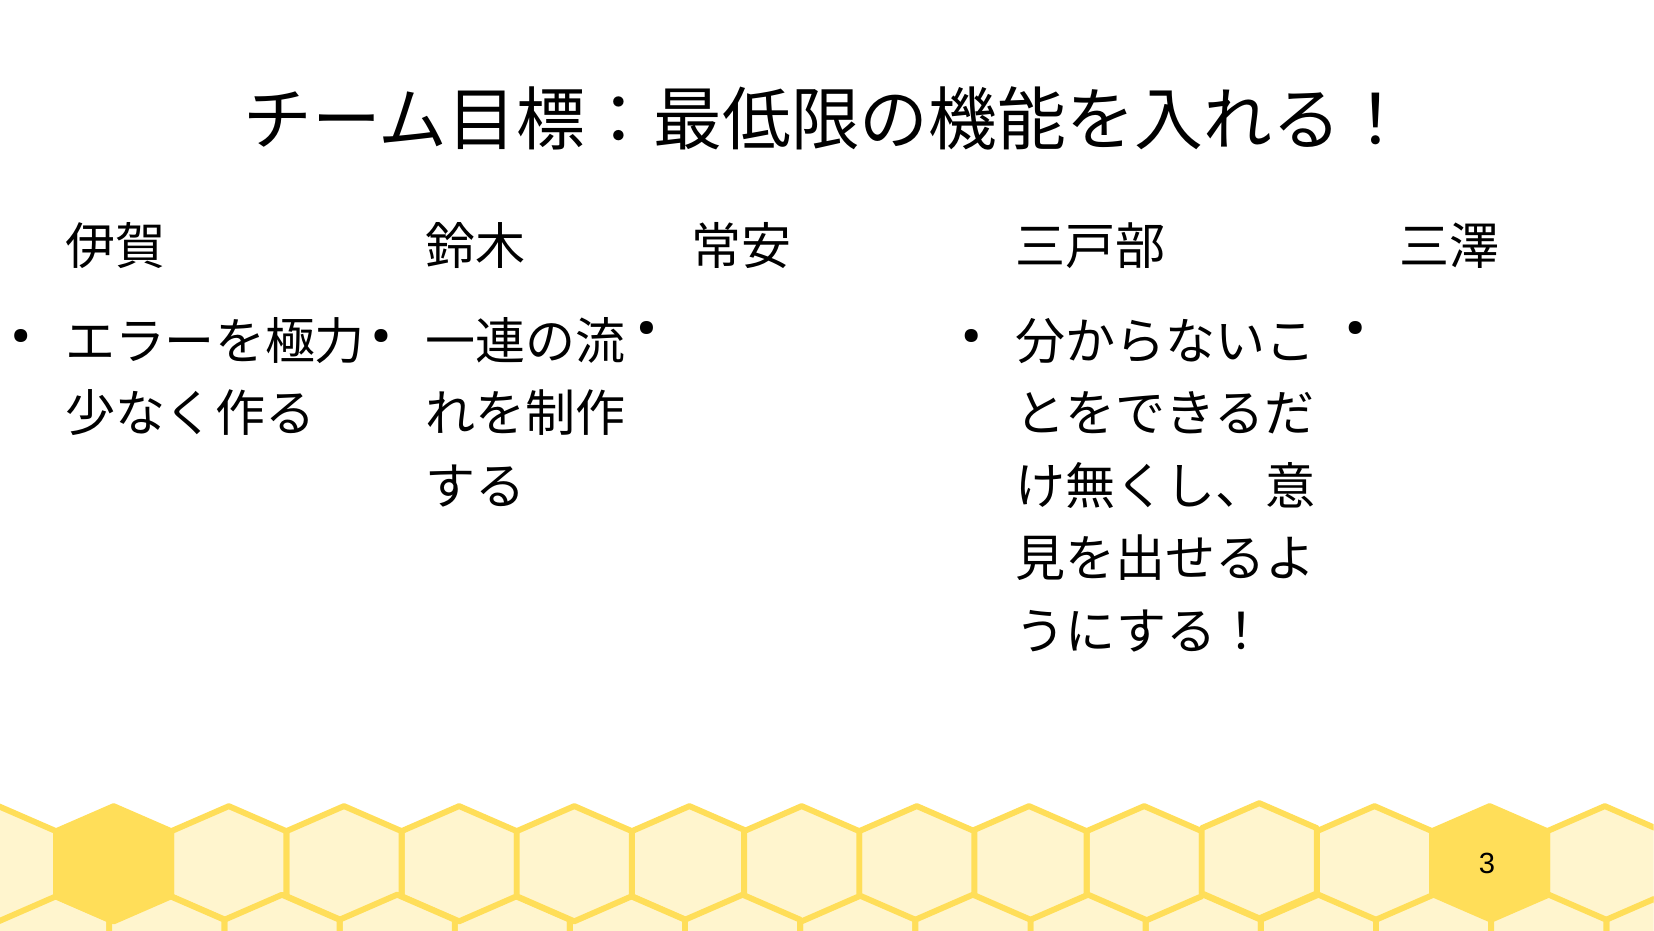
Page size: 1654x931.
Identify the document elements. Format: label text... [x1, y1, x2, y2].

list 伊賀 エラーを極力少なく作る [0, 206, 354, 709]
title チーム目標：最低限の機能を入れる！ [82, 37, 1571, 193]
list 三戸部 分からないことをできるだけ無くし、意見を出せるようにする！ [944, 206, 1328, 709]
list 常安 [620, 206, 944, 709]
list 鈴木 一連の流れを制作する [354, 206, 620, 709]
list 三澤 [1328, 206, 1654, 709]
